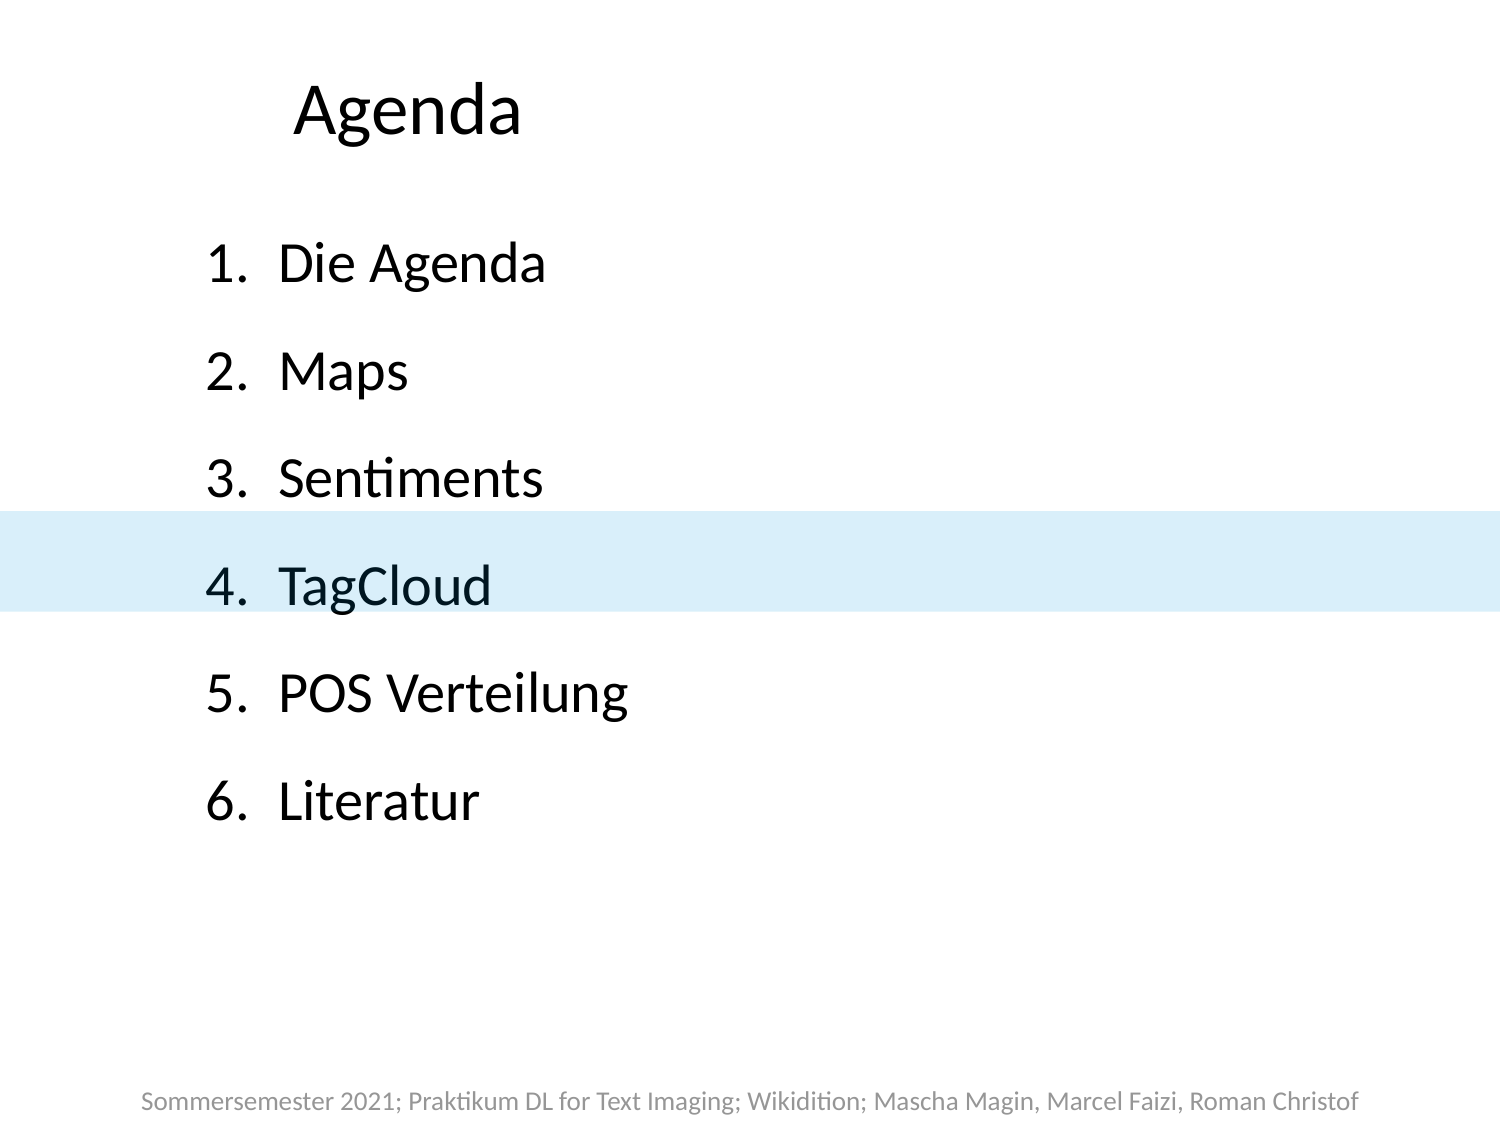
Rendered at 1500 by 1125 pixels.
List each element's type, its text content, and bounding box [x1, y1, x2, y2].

title Agenda [282, 59, 534, 150]
text_box [0, 511, 1500, 612]
